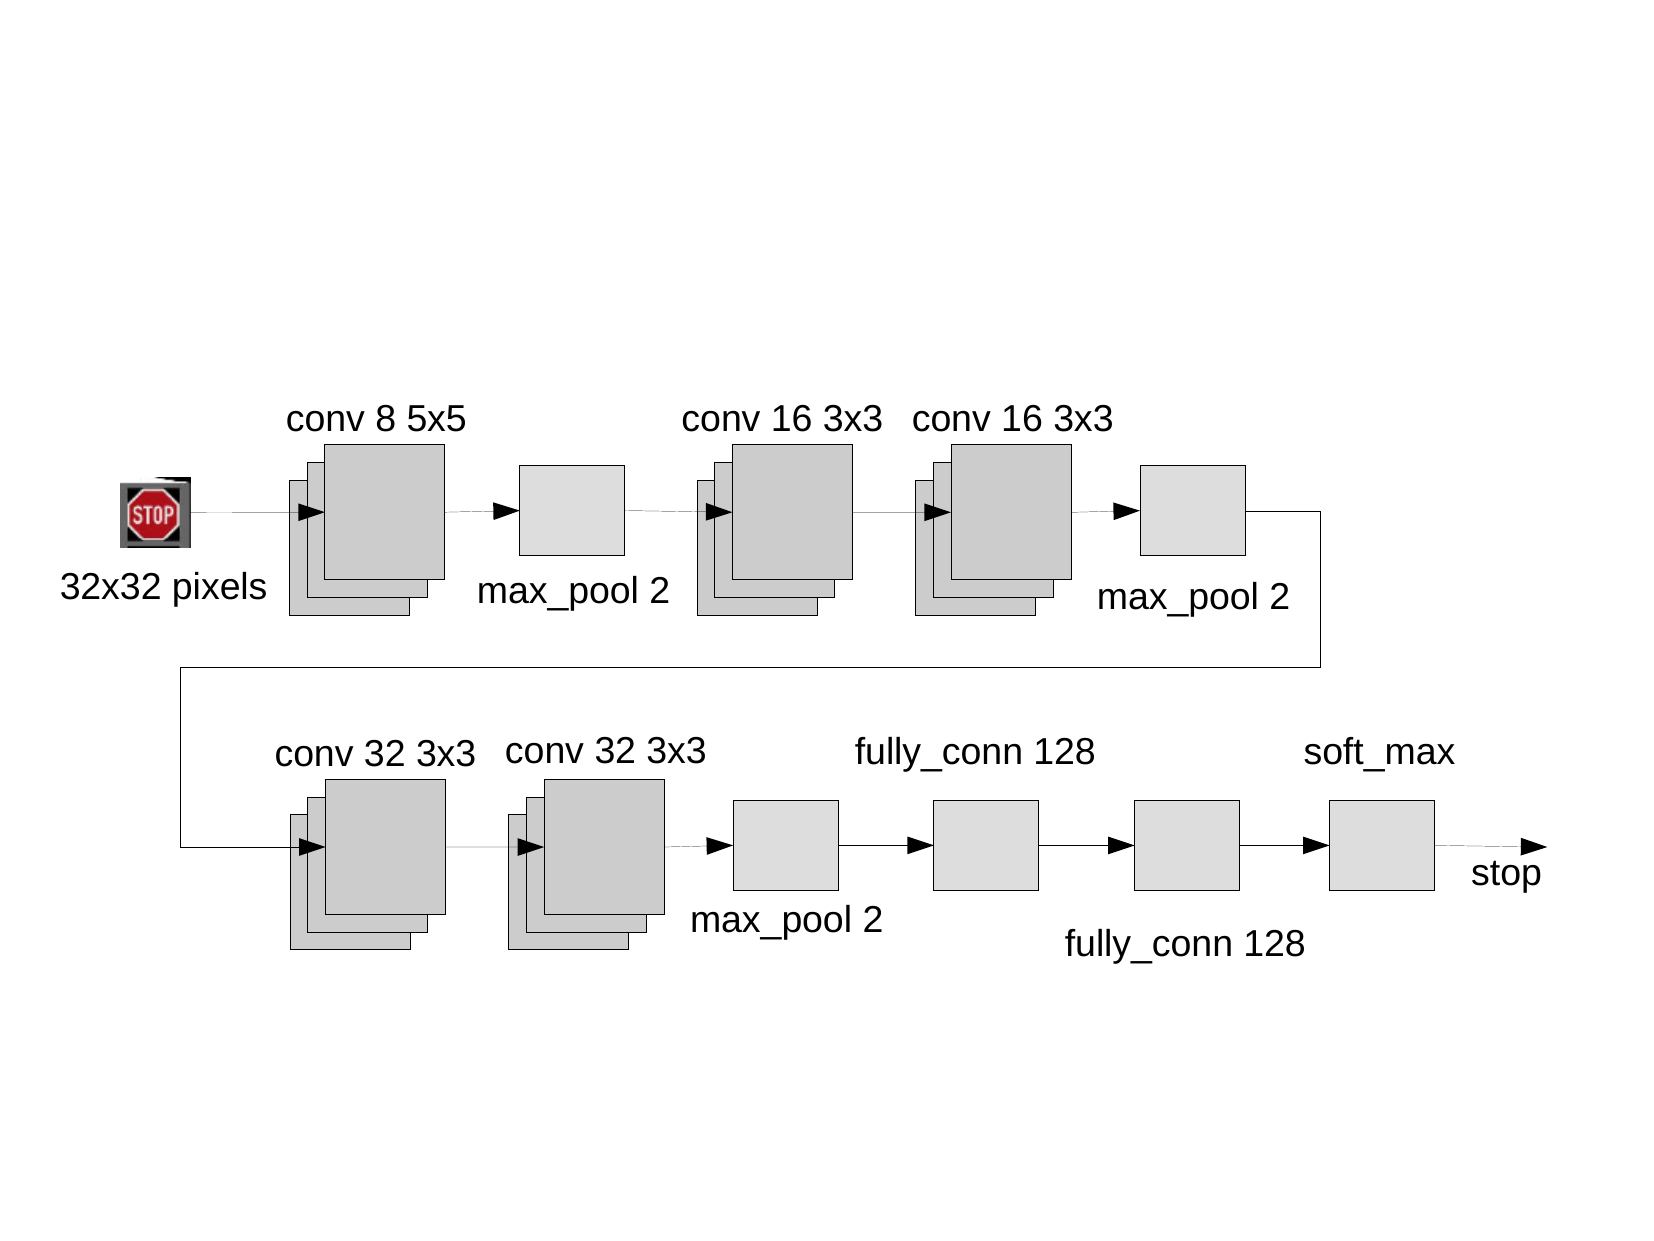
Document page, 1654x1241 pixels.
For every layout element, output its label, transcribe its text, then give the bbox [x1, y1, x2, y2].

text_box max_pool 2 [675, 891, 899, 949]
text_box conv 32 3x3 [490, 722, 722, 779]
text_box conv 16 3x3 [897, 390, 1129, 448]
text_box [733, 800, 839, 891]
text_box [289, 447, 445, 616]
text_box [508, 779, 665, 950]
text_box max_pool 2 [462, 562, 685, 620]
text_box stop [1456, 843, 1557, 901]
text_box [697, 447, 853, 616]
text_box fully_conn 128 [1050, 915, 1321, 972]
text_box [519, 465, 625, 556]
text_box [915, 448, 1072, 616]
text_box fully_conn 128 [840, 723, 1111, 781]
text_box conv 16 3x3 [666, 390, 897, 447]
text_box [1134, 800, 1240, 891]
text_box [290, 782, 446, 950]
text_box 32x32 pixels [45, 558, 283, 616]
text_box conv 8 5x5 [271, 390, 482, 447]
text_box soft_max [1288, 723, 1560, 781]
text_box max_pool 2 [1082, 568, 1306, 626]
text_box [1140, 465, 1246, 556]
text_box [1329, 800, 1435, 891]
text_box conv 32 3x3 [259, 724, 492, 782]
picture [120, 477, 191, 548]
text_box [933, 800, 1039, 891]
